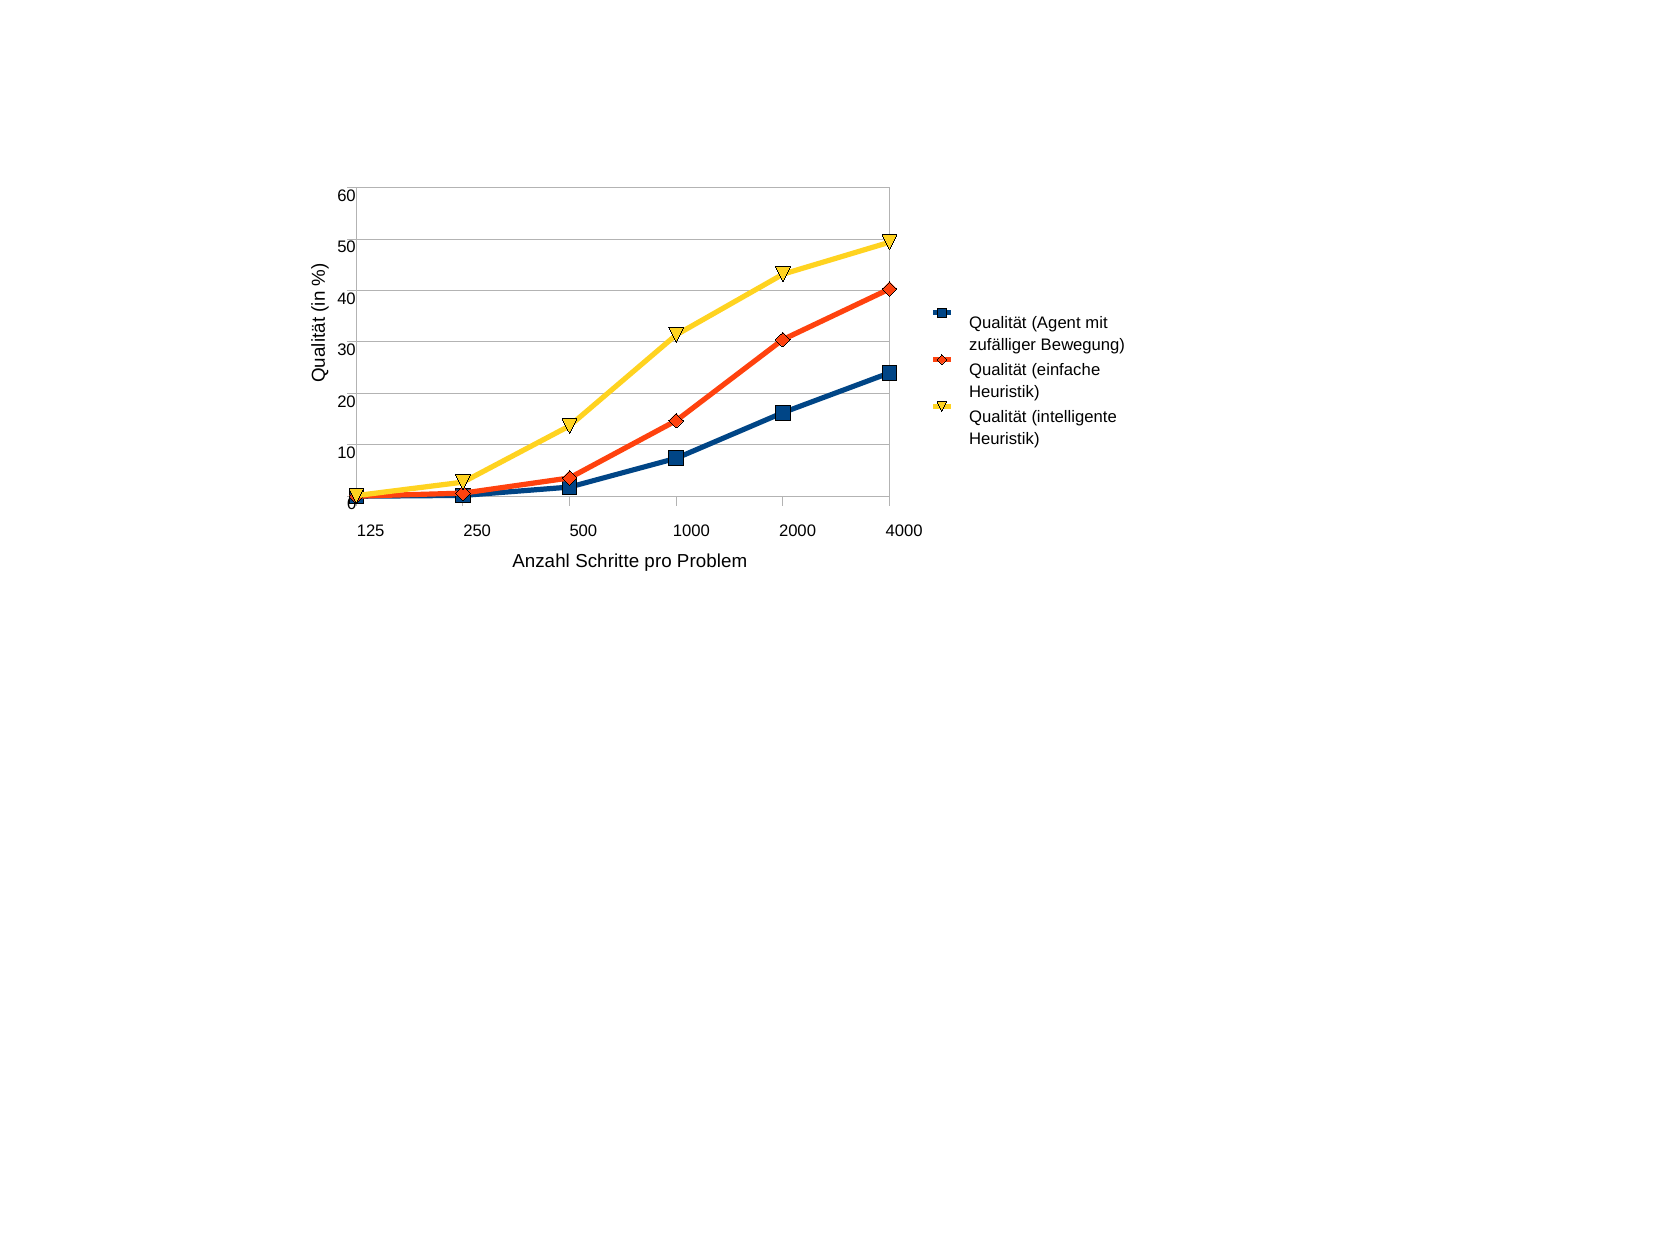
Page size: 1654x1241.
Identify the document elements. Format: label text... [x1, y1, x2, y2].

text_box Qualität (einfache [954, 353, 1126, 387]
text_box Anzahl Schritte pro Problem [497, 542, 762, 579]
text_box 20 [322, 384, 371, 418]
text_box 4000 [870, 513, 938, 548]
text_box 1000 [658, 513, 725, 542]
text_box 50 [322, 230, 371, 264]
text_box 60 [322, 178, 371, 213]
text_box 500 [554, 513, 613, 542]
text_box 2000 [764, 513, 832, 548]
text_box 0 [332, 487, 372, 521]
text_box 125 [342, 513, 400, 548]
text_box 10 [322, 435, 371, 470]
text_box 250 [448, 513, 506, 548]
text_box zufälliger Bewegung) [954, 328, 1140, 362]
text_box Qualität (in %) [300, 248, 336, 398]
text_box Qualität (intelligente [954, 399, 1137, 434]
text_box Qualität (Agent mit [954, 306, 1128, 328]
text_box [264, 169, 1162, 581]
text_box 40 [336, 281, 371, 316]
text_box Heuristik) [954, 421, 1055, 456]
text_box 30 [336, 332, 371, 367]
text_box Heuristik) [954, 374, 1055, 399]
